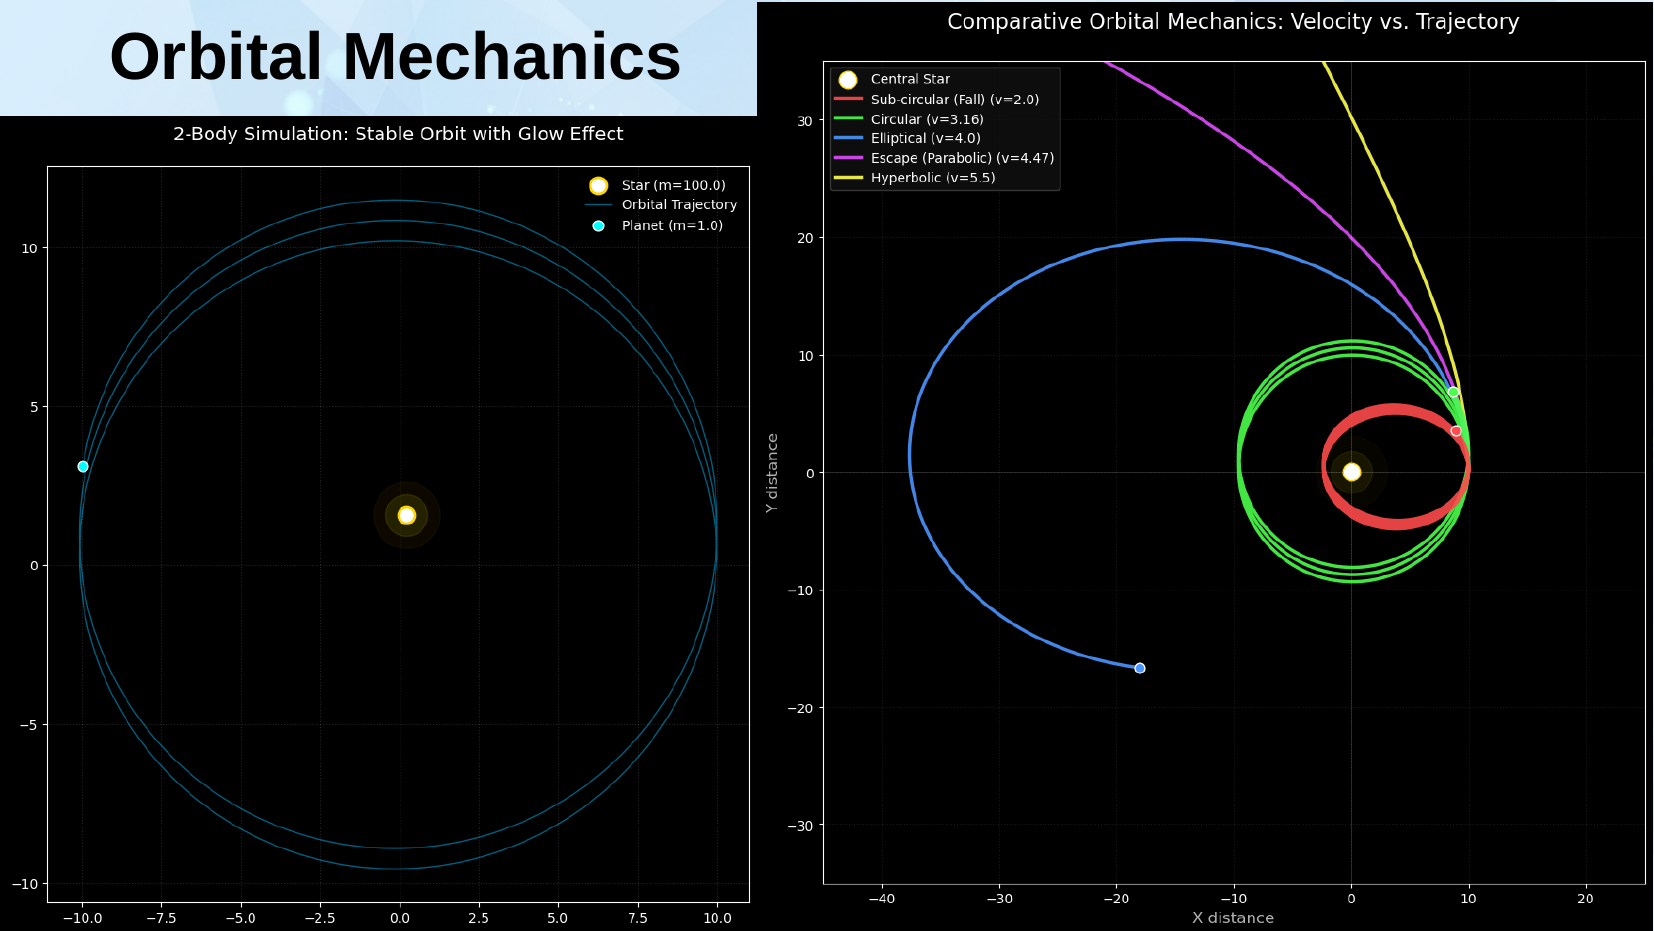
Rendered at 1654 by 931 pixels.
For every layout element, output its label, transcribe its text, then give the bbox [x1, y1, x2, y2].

picture [0, 0, 1654, 931]
text_box Orbital Mechanics [94, 11, 700, 102]
